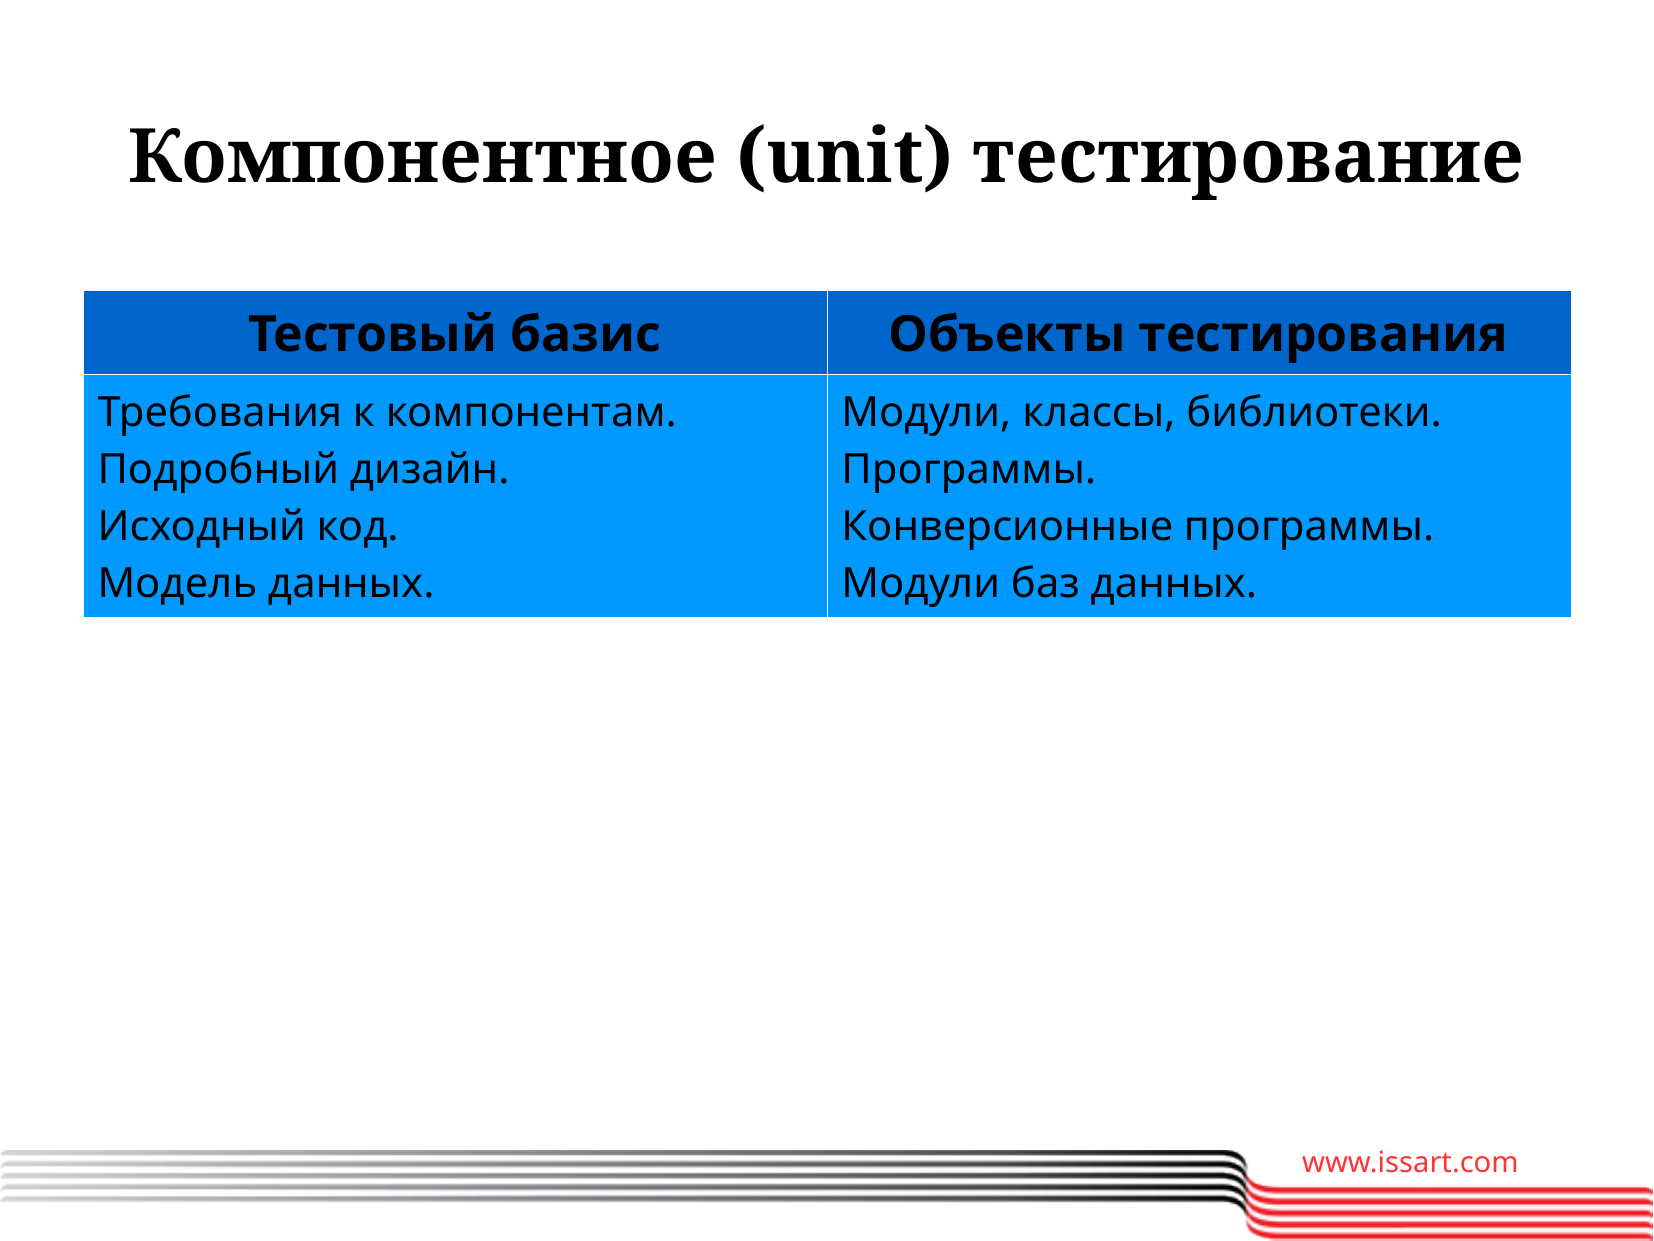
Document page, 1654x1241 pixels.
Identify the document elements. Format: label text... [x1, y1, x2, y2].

table_header Тестовый базис [84, 291, 827, 374]
title Компонентное (unit) тестирование [82, 49, 1571, 257]
table_cell Модули, классы, библиотеки. Программы. Конверсионные программы. Модули баз данных. [828, 375, 1571, 617]
text_box www.issart.com [1287, 1133, 1619, 1184]
table_header Объекты тестирования [828, 291, 1571, 374]
picture [0, 1150, 1653, 1241]
table_cell Требования к компонентам. Подробный дизайн. Исходный код. Модель данных. [84, 375, 827, 617]
